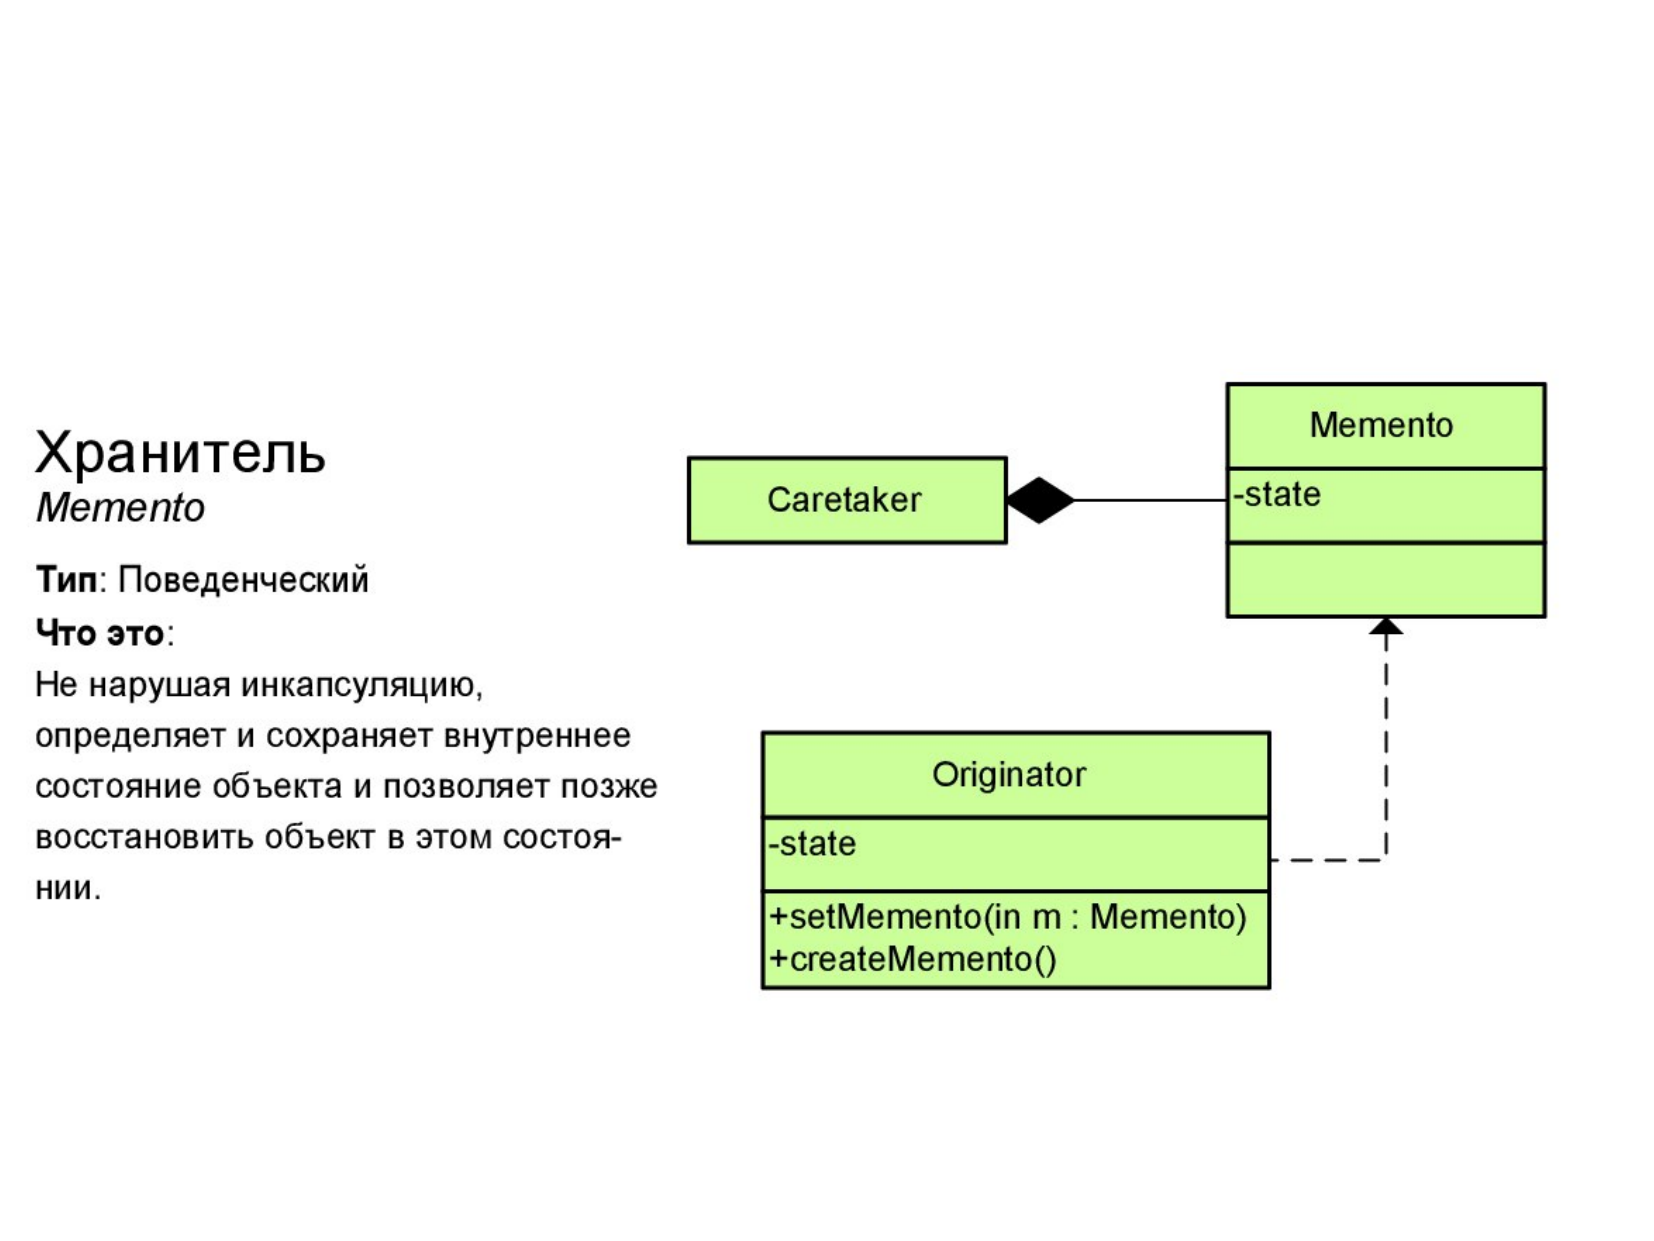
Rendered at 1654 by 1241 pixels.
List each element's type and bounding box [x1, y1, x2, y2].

picture [4, 347, 1654, 1081]
